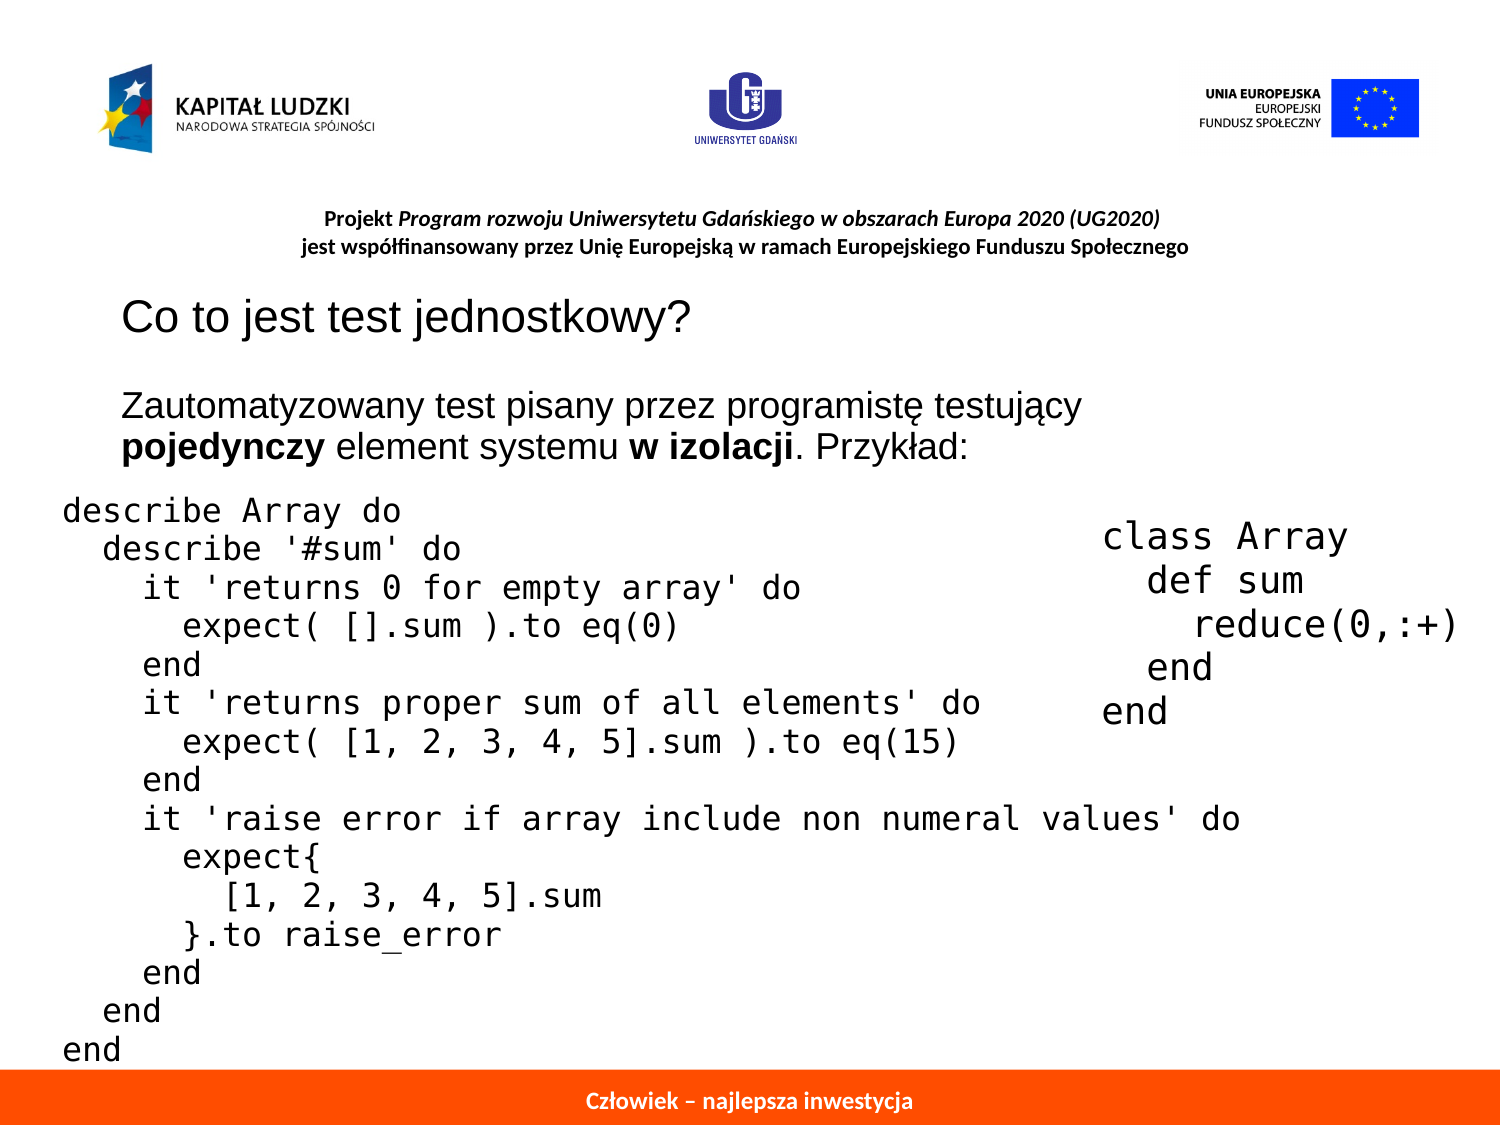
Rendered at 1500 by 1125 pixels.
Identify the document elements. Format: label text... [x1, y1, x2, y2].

text_box Projekt Program rozwoju Uniwersytetu Gdańskiego w obszarach Europa 2020 (UG2020) jest współfinansowany przez Unię Europejską w ramach Europejskiego Funduszu Społecznego [53, 196, 1439, 267]
picture [1179, 60, 1439, 156]
picture [53, 19, 418, 196]
footer Człowiek – najlepsza inwestycja [0, 1069, 1500, 1125]
picture [692, 69, 800, 147]
text_box Co to jest test jednostkowy? Zautomatyzowany test pisany przez programistę testujący pojedynczy element systemu w izolacji. Przykład: [106, 283, 1108, 476]
text_box describe Array do describe '#sum' do it 'returns 0 for empty array' do expect( [].sum ).to eq(0) end it 'returns proper sum of all elements' do expect( [1, 2, 3, 4, 5].sum ).to eq(15) end it 'raise error if array include non numeral values' do expect{ [1, 2, 3, 4, 5].sum }.to raise_error end end end [47, 484, 1257, 1077]
text_box class Array def sum reduce(0,:+) end end [1257, 507, 1477, 741]
